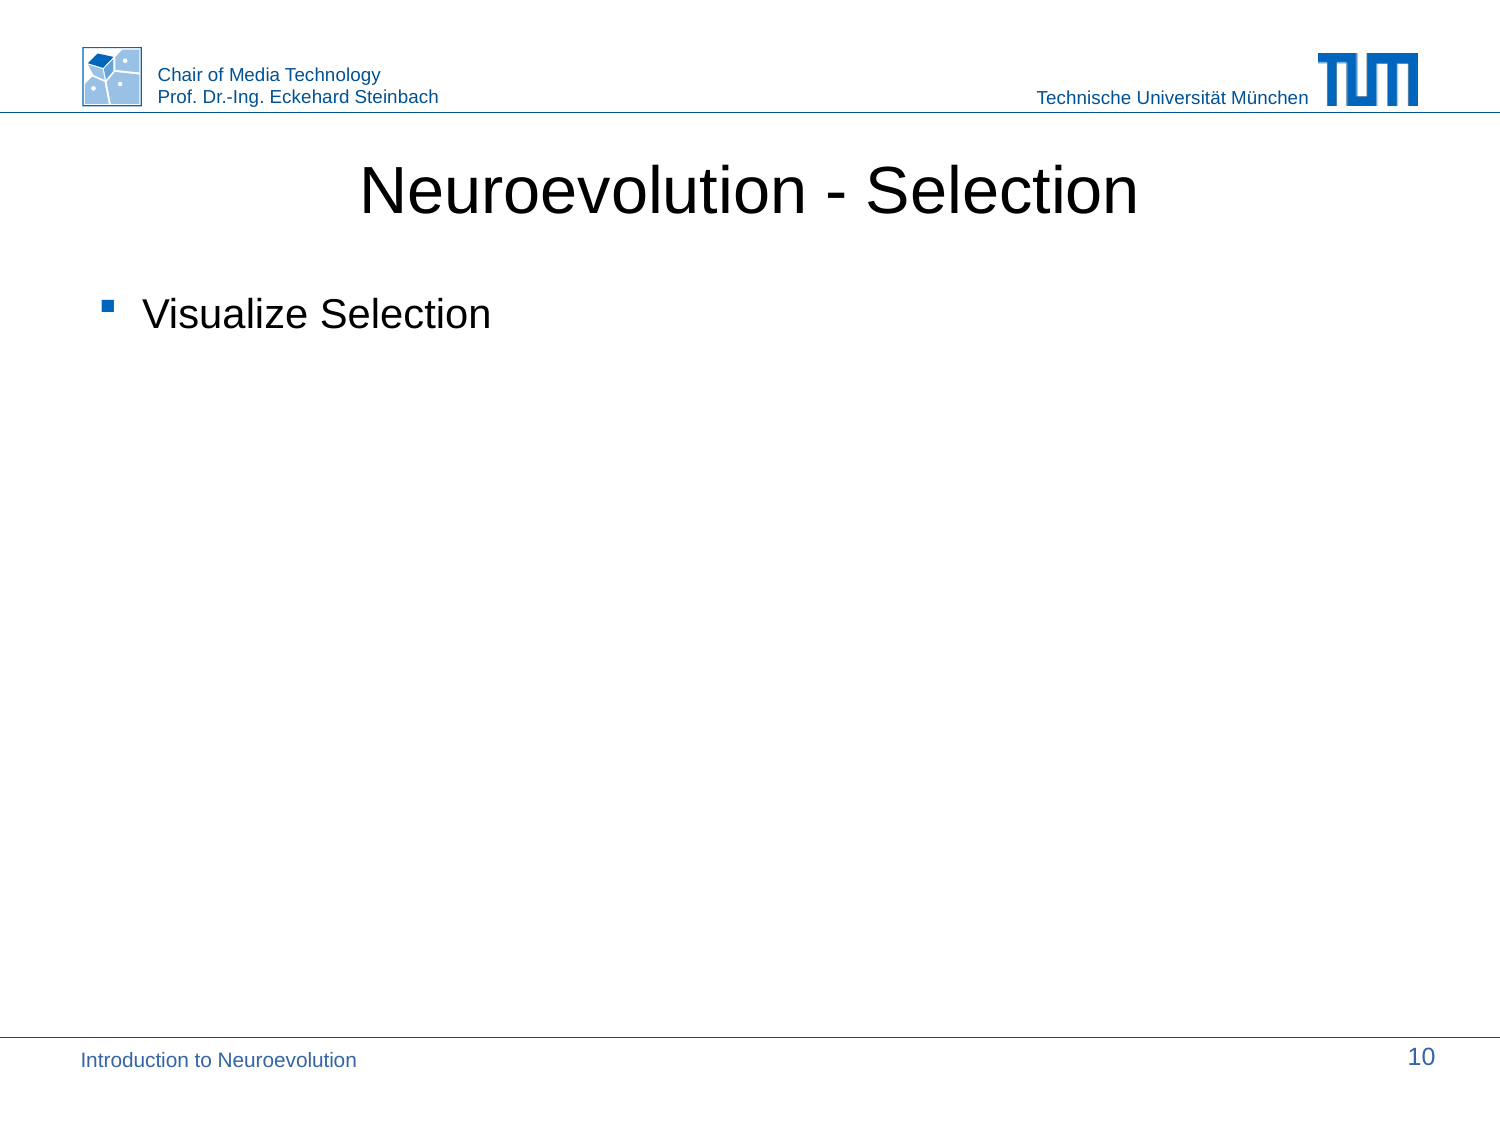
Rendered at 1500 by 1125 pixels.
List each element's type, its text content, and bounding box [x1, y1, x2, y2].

picture [1318, 53, 1418, 106]
title Neuroevolution - Selection [83, 139, 1417, 239]
text_box Introduction to Neuroevolution [65, 1041, 406, 1081]
list Visualize Selection [83, 279, 1417, 1013]
text_box <number> [1392, 1035, 1471, 1090]
